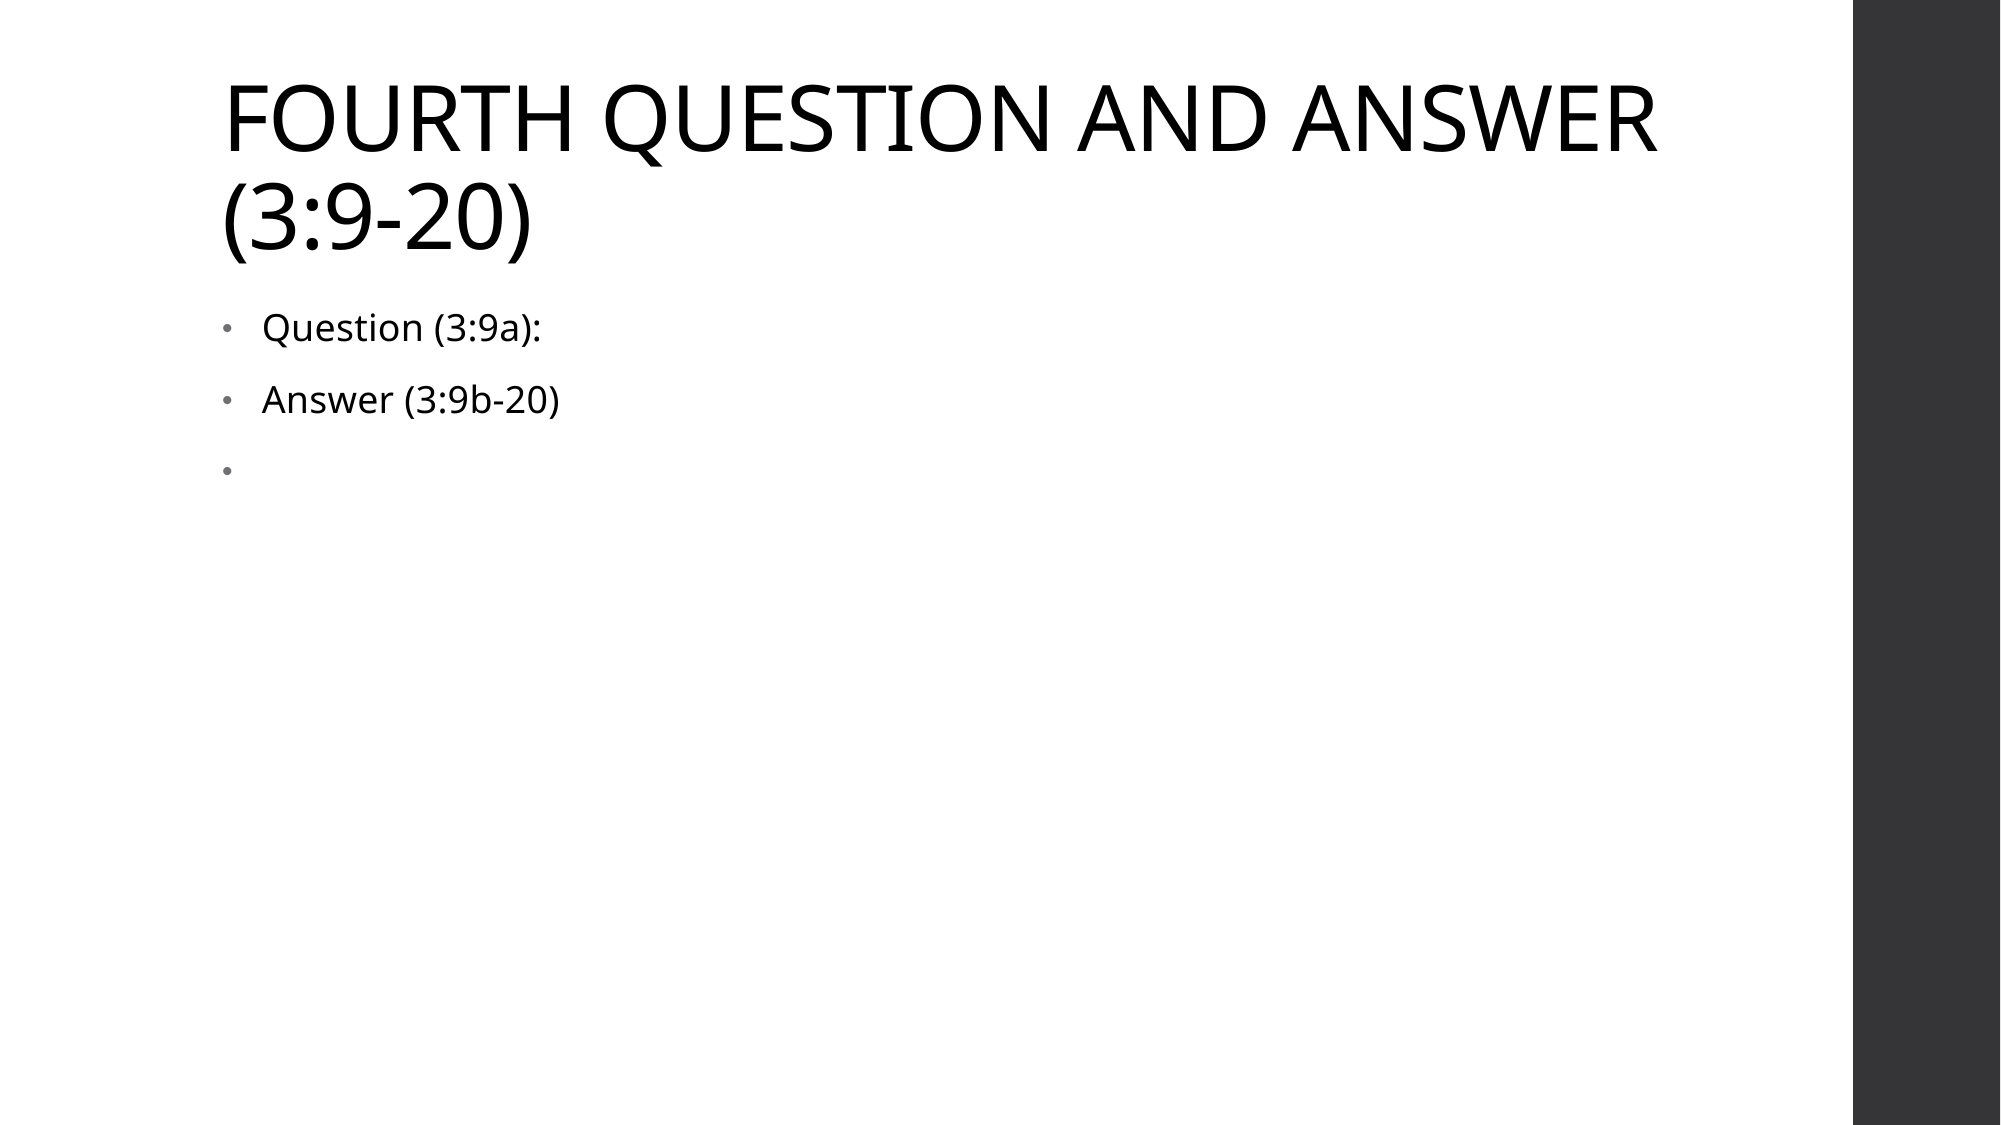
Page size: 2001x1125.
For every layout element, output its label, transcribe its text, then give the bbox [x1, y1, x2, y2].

list Question (3:9a): Answer (3:9b-20) [206, 299, 1617, 1014]
title FOURTH QUESTION AND ANSWER (3:9-20) [206, 60, 1797, 278]
